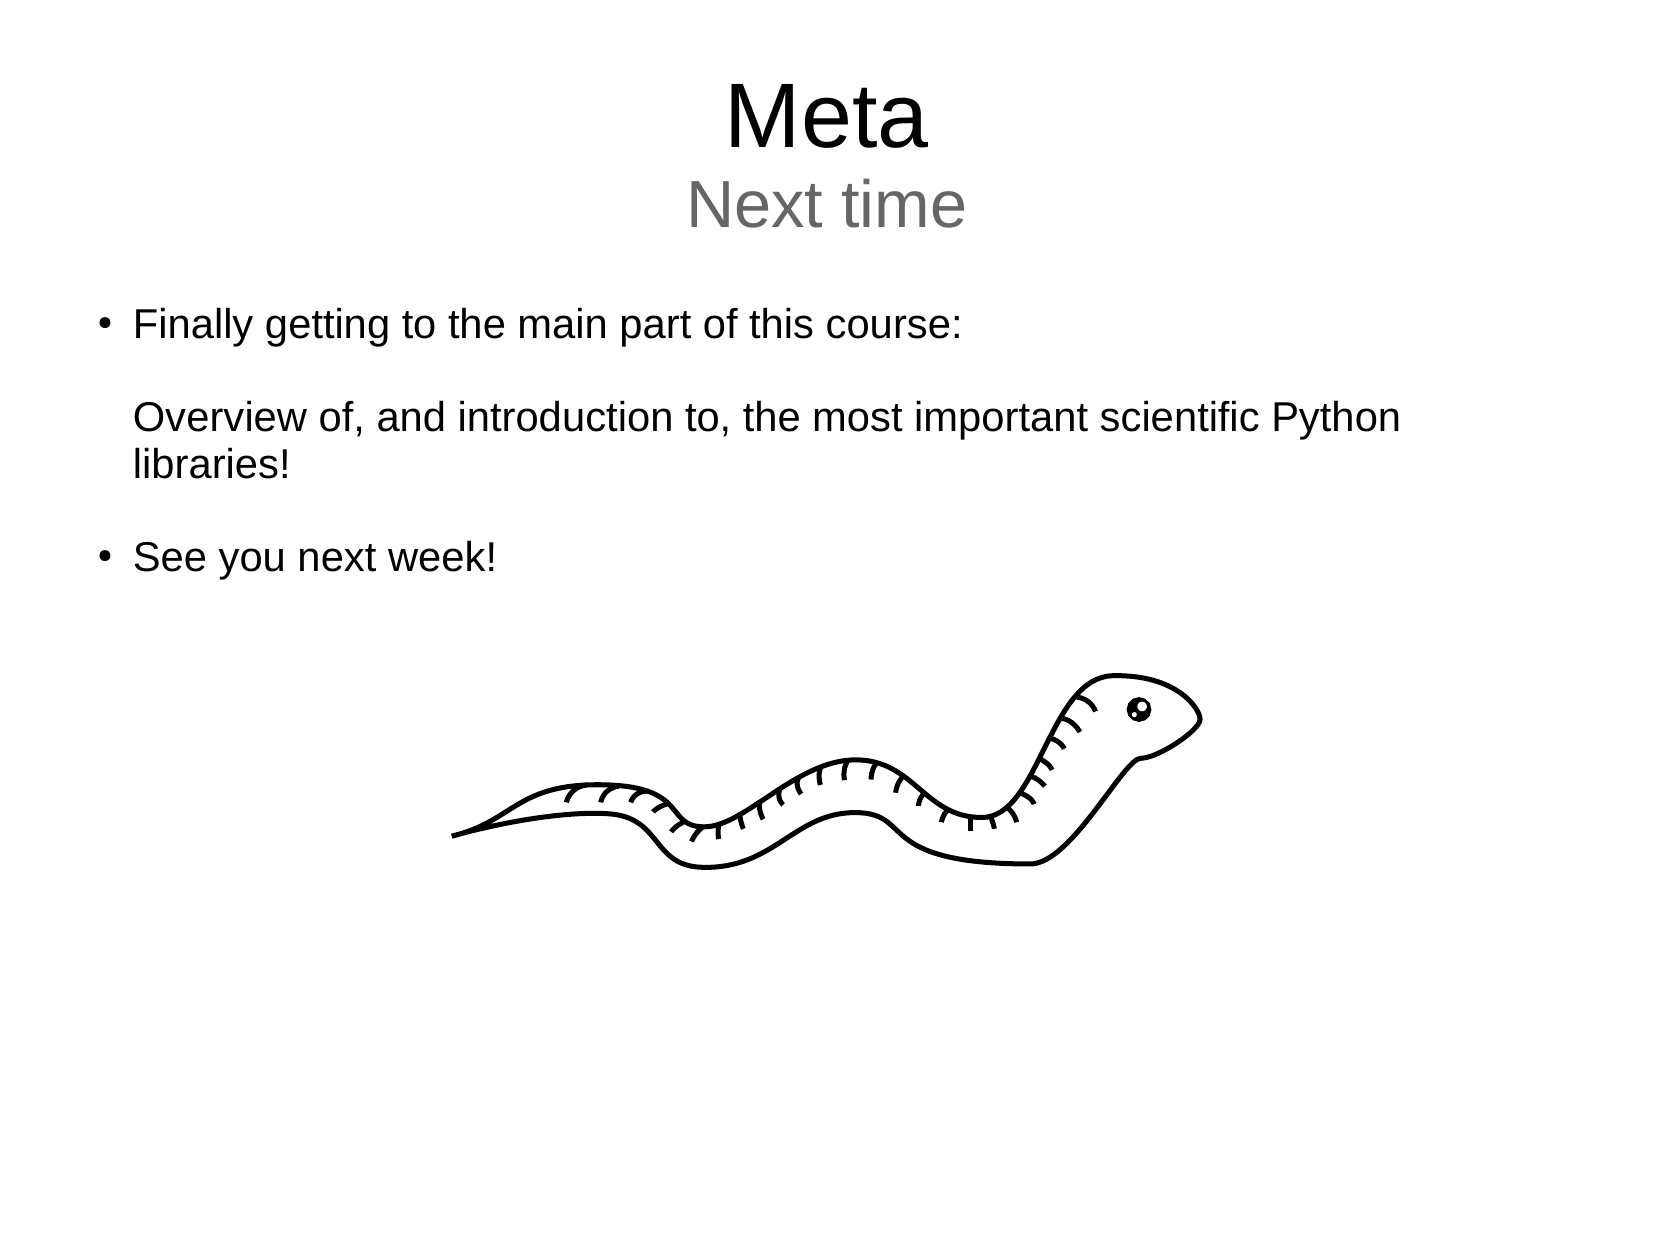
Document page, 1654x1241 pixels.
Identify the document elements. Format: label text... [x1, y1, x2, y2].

text_box Finally getting to the main part of this course: Overview of, and introduction to, the most important scientific Python libraries! See you next week! [82, 293, 1561, 1070]
title Meta Next time [82, 49, 1571, 257]
picture [451, 673, 1203, 870]
